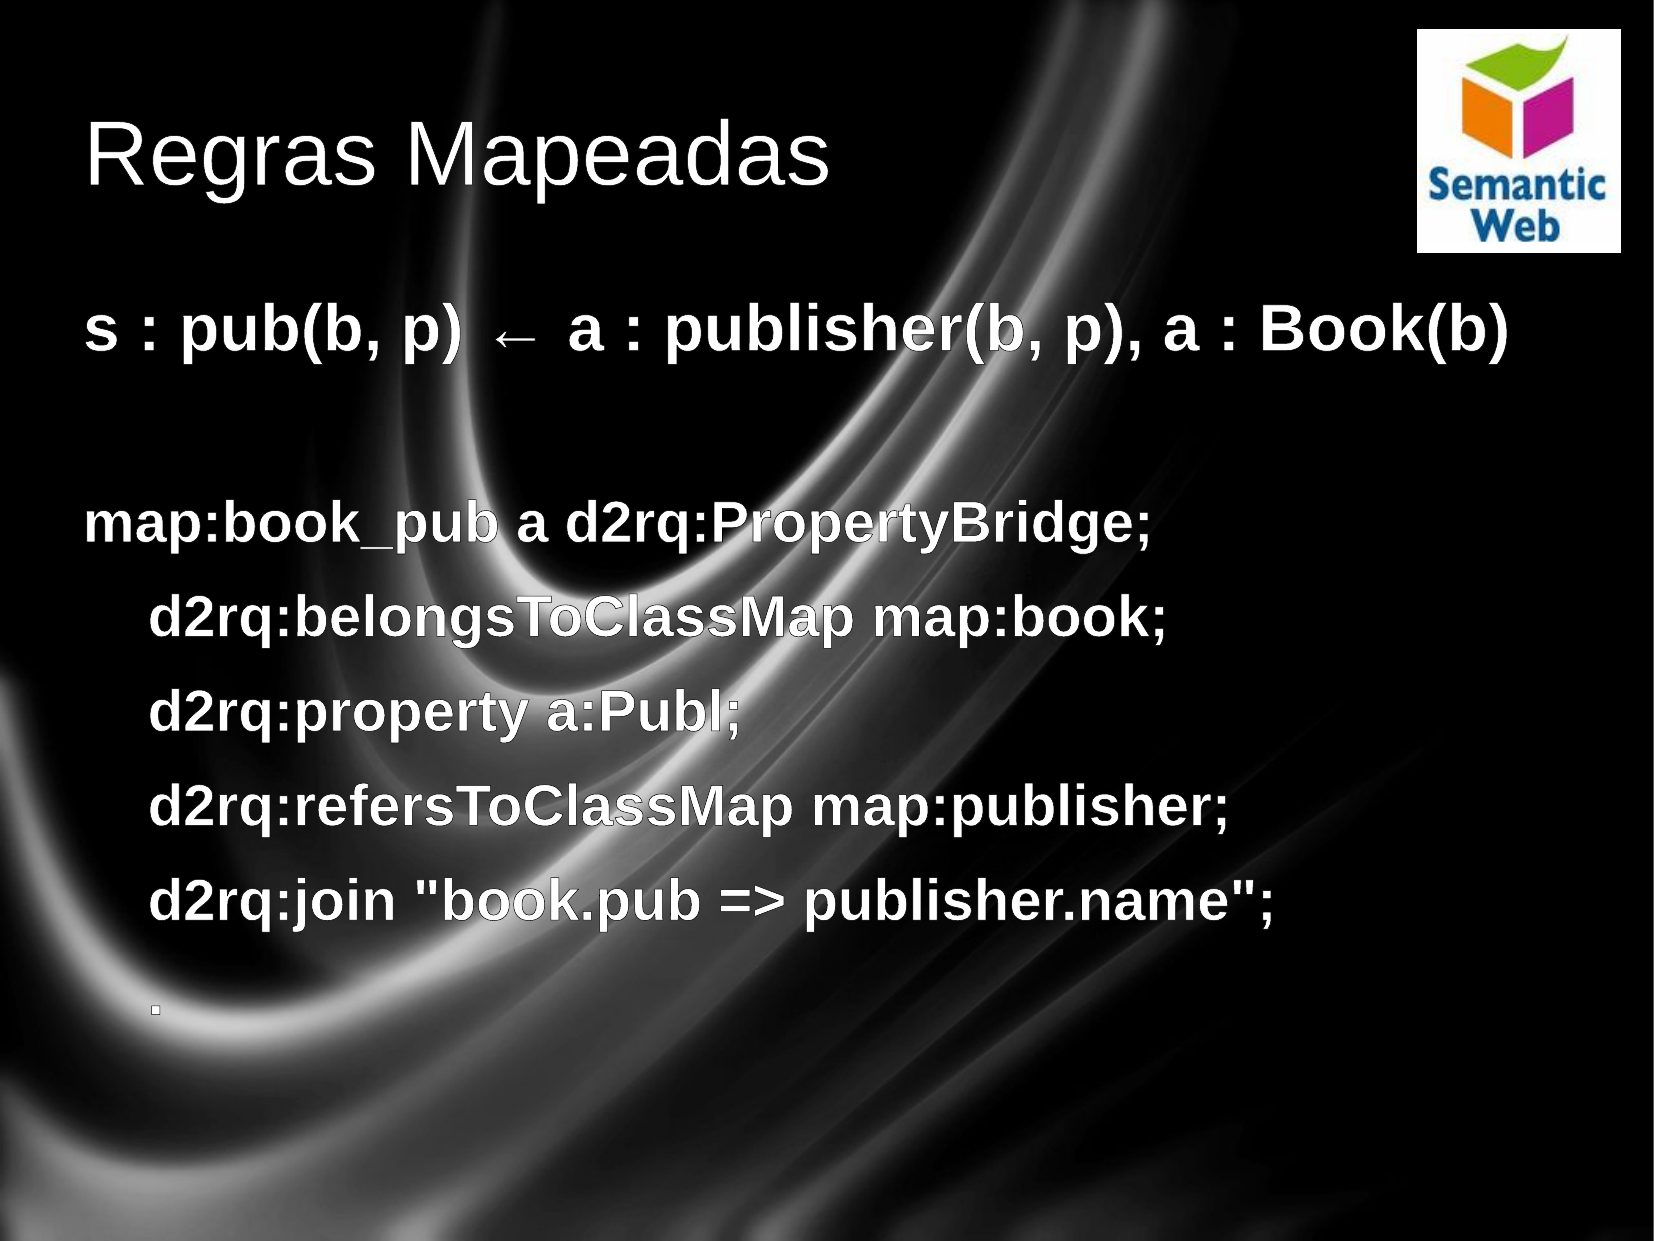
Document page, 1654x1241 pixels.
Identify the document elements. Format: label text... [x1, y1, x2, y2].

picture [0, 0, 1654, 1241]
title Regras Mapeadas [82, 49, 1359, 257]
list s : pub(b, p) ← a : publisher(b, p), a : Book(b) map:book_pub a d2rq:PropertyBridge; d2rq:belongsToClassMap map:book; d2rq:property a:Publ; d2rq:refersToClassMap map:publisher; d2rq:join "book.pub => publisher.name"; . [82, 290, 1571, 1109]
